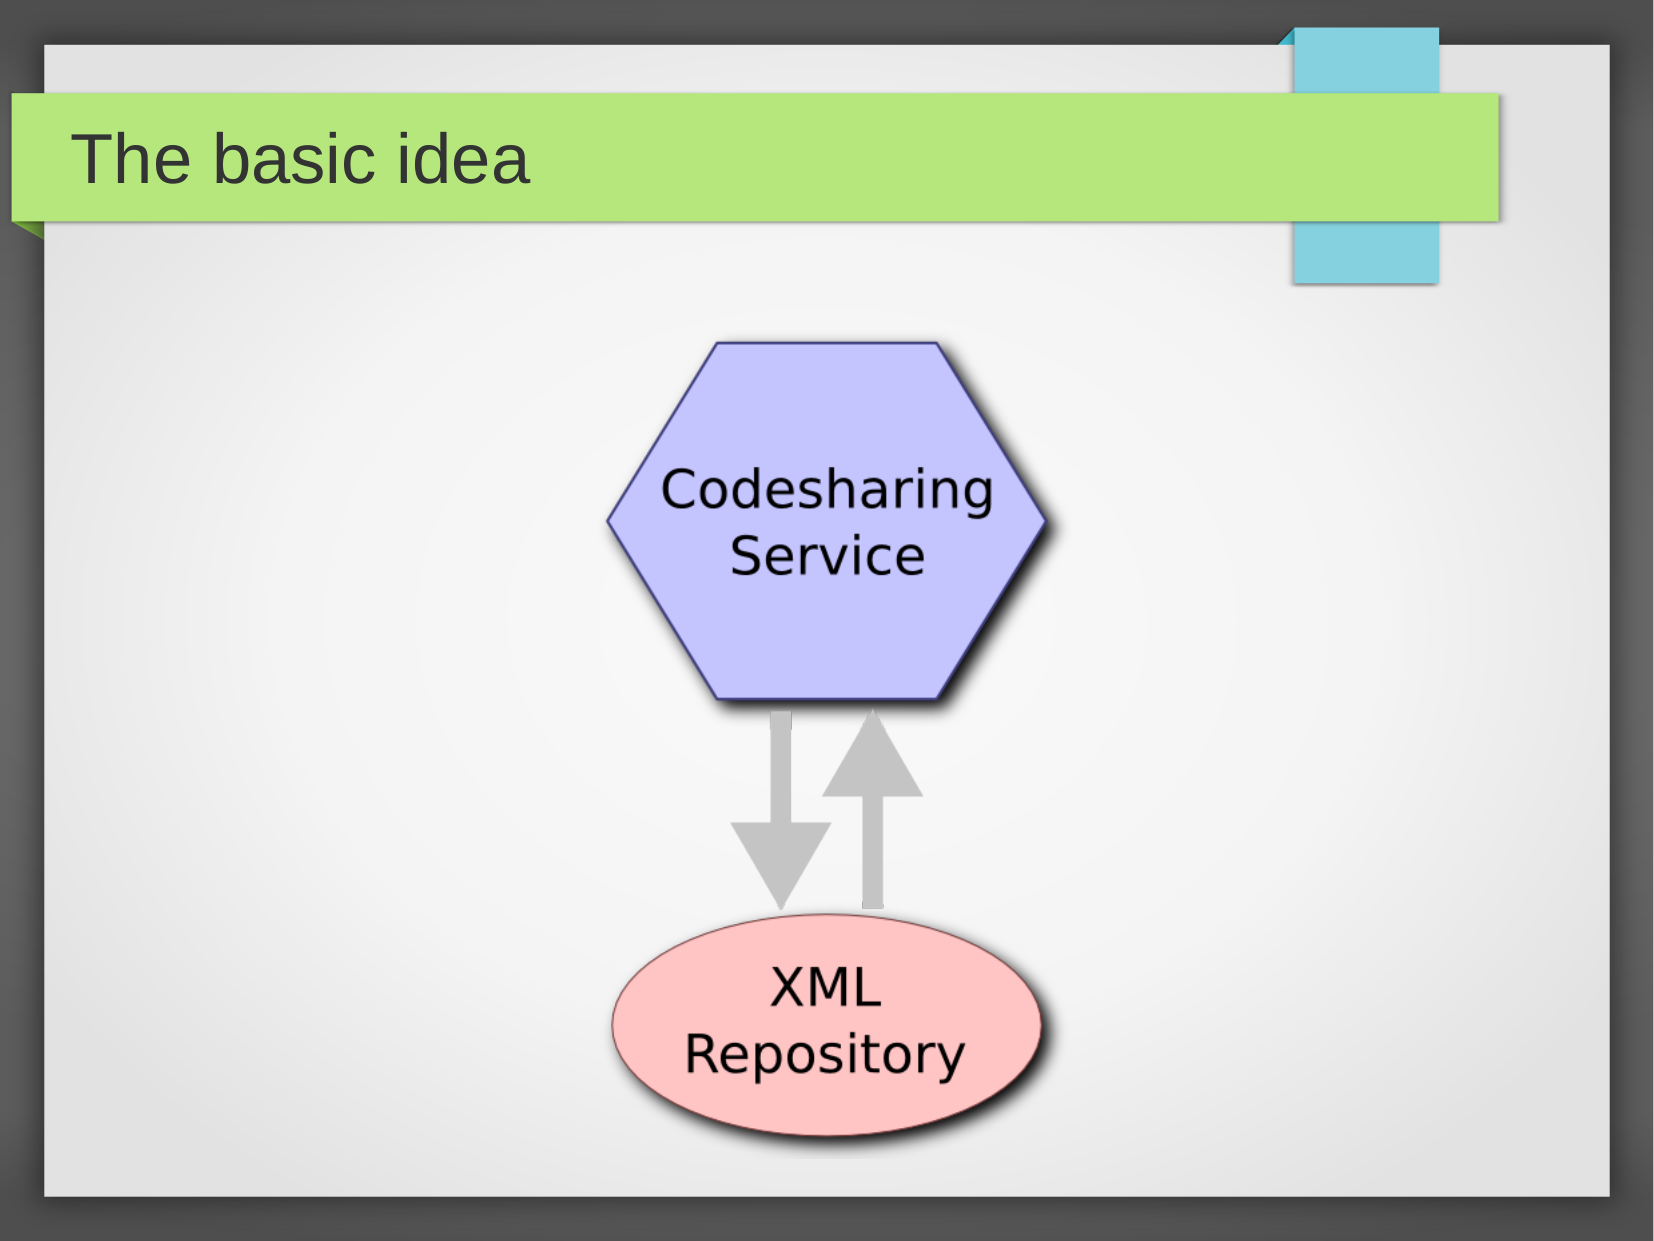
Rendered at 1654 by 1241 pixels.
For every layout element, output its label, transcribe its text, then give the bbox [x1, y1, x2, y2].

title The basic idea [70, 106, 1229, 213]
picture [0, 0, 1654, 1241]
